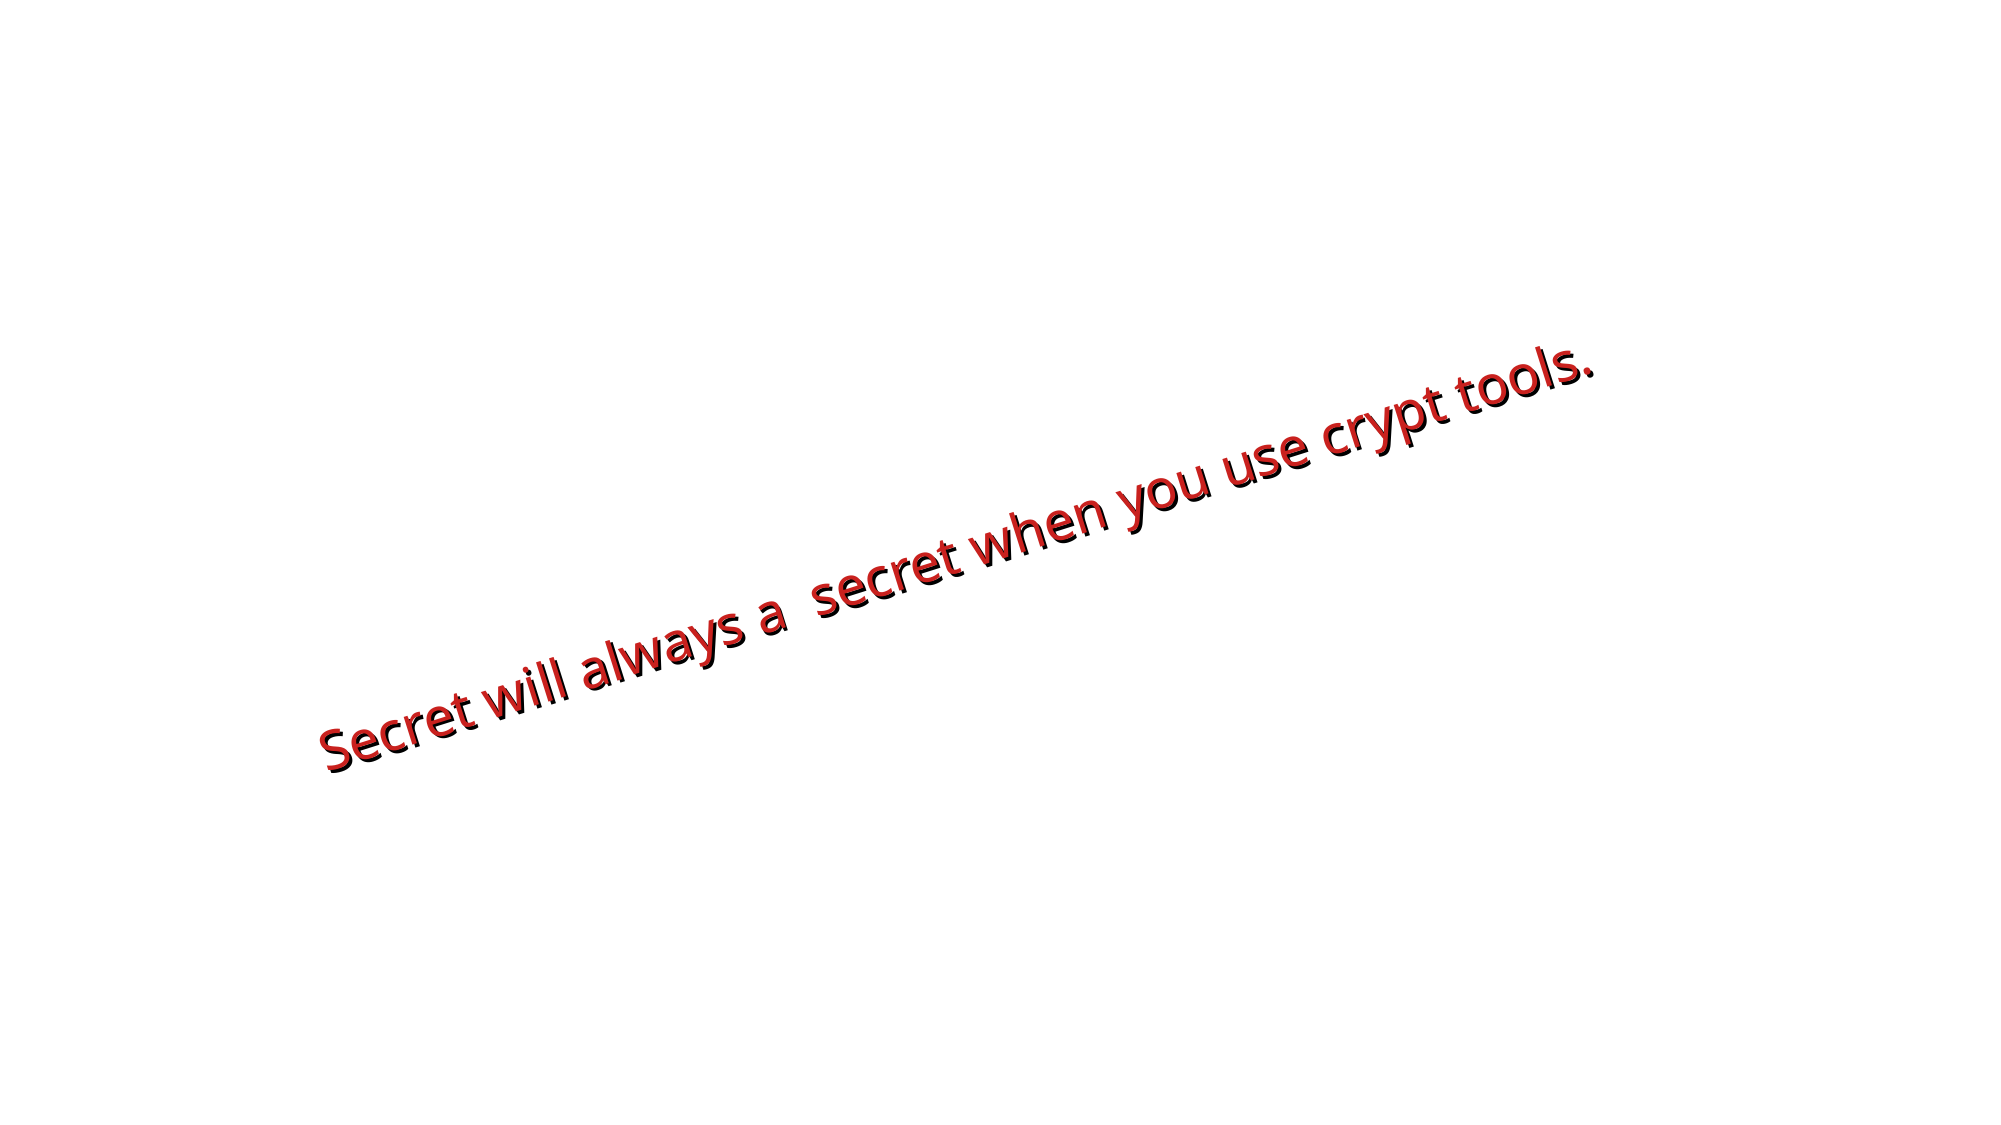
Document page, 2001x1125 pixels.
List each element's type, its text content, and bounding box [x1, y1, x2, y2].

list Secret will always a secret when you use crypt tools. [225, 121, 1950, 891]
